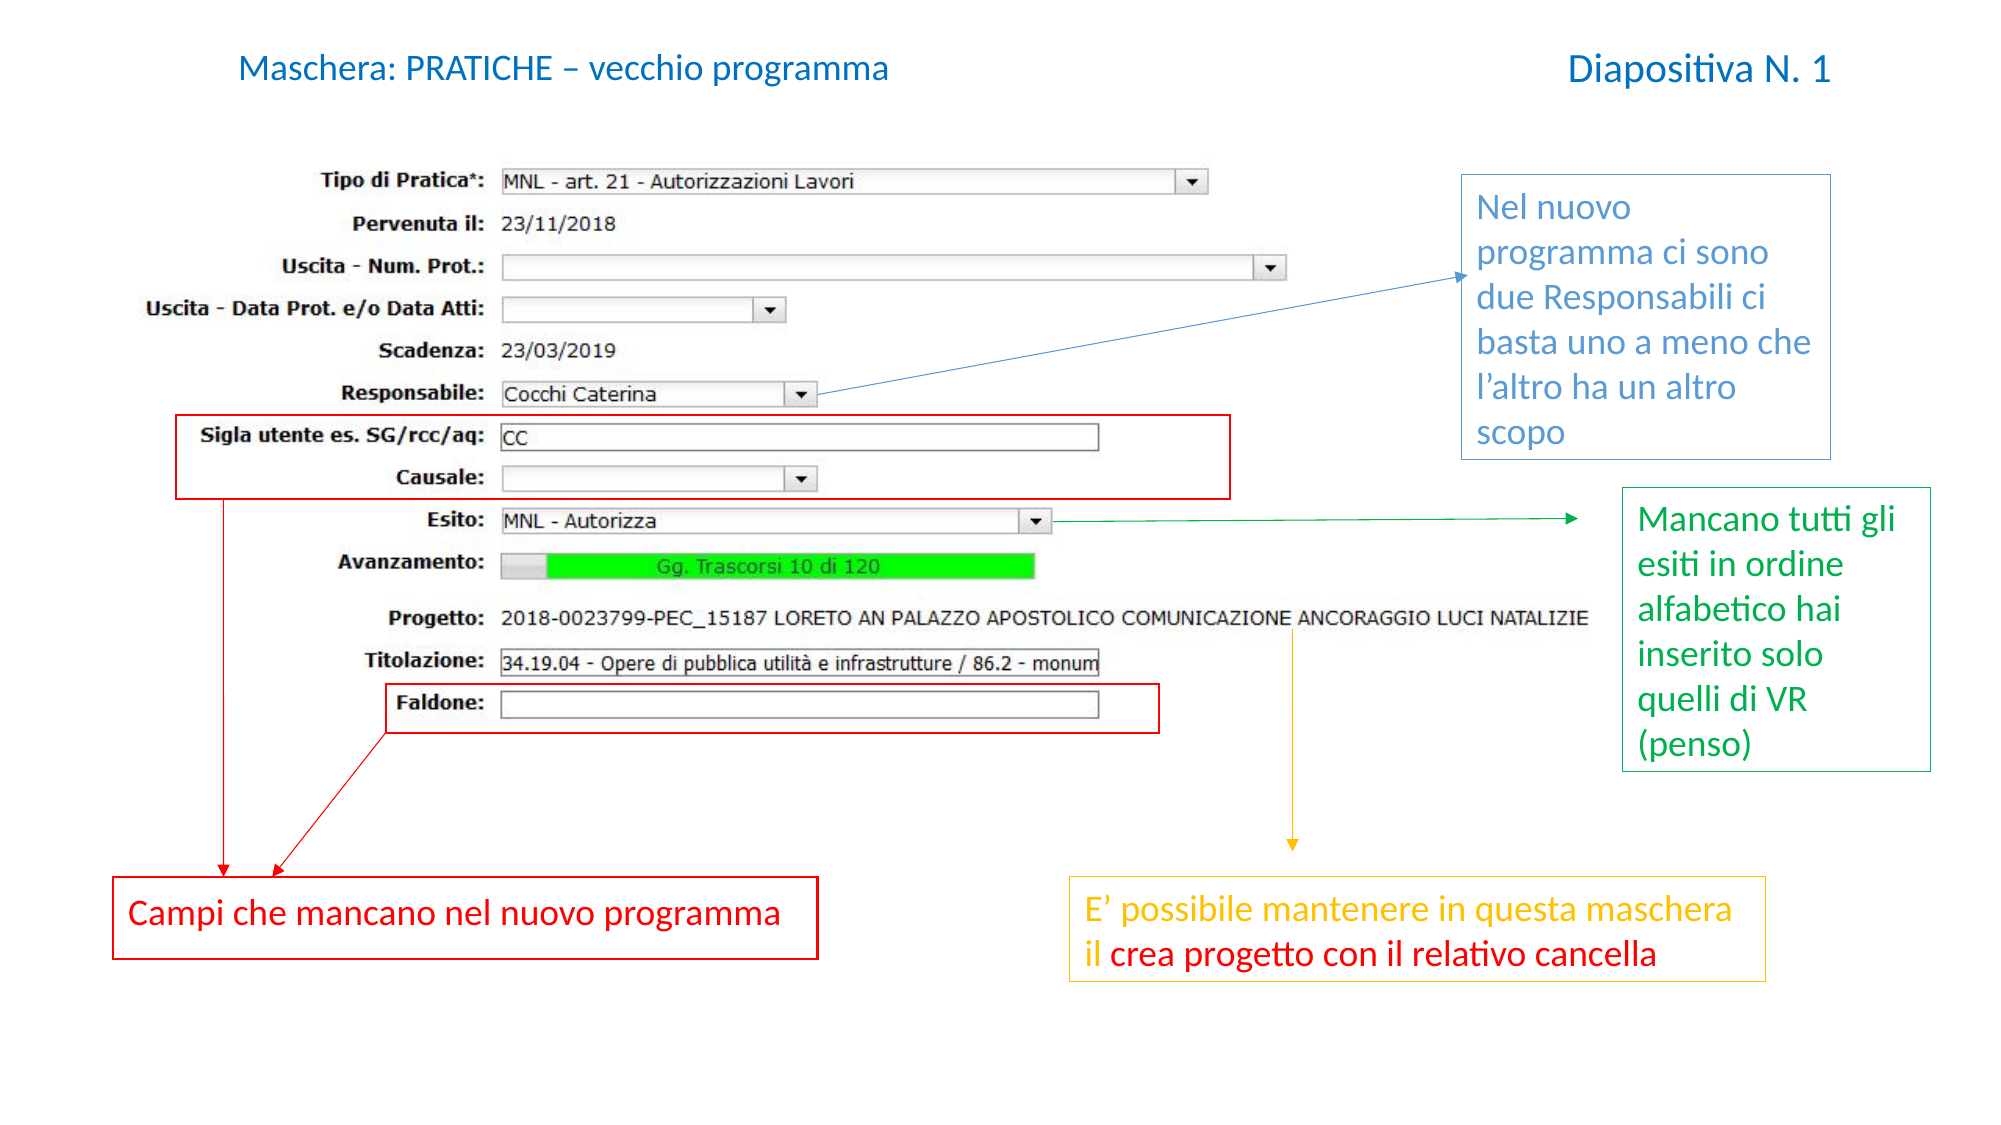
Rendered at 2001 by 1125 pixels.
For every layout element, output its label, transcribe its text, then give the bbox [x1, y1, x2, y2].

text_box Diapositiva N. 1 [1467, 33, 1847, 98]
text_box Mancano tutti gli esiti in ordine alfabetico hai inserito solo quelli di VR (penso) [1622, 487, 1931, 772]
text_box Nel nuovo programma ci sono due Responsabili ci basta uno a meno che l’altro ha un altro scopo [1461, 174, 1831, 460]
text_box Maschera: PRATICHE – vecchio programma [223, 35, 1053, 95]
picture [177, 416, 1229, 498]
text_box Campi che mancano nel nuovo programma [114, 881, 816, 941]
picture [387, 685, 1158, 732]
picture [113, 145, 1711, 802]
text_box E’ possibile mantenere in questa maschera il crea progetto con il relativo cancella [1069, 876, 1766, 982]
